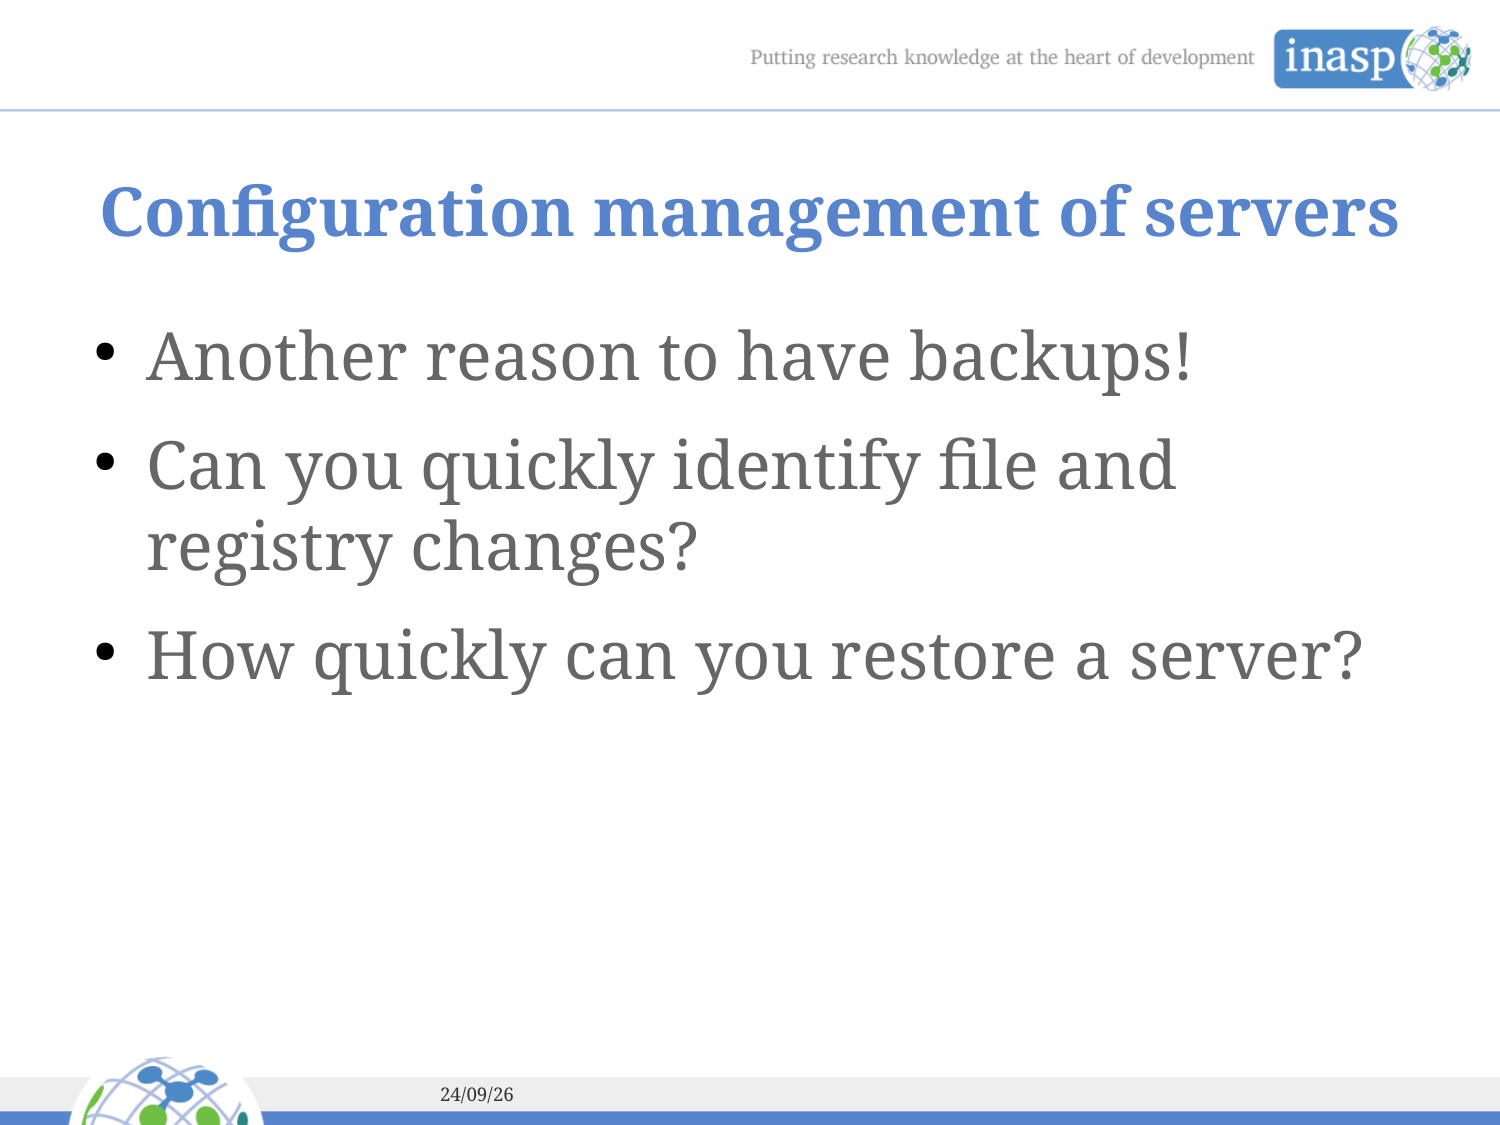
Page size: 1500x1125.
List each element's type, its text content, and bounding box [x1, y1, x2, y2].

list Another reason to have backups! Can you quickly identify file and registry changes? How quickly can you restore a server? [75, 313, 1426, 967]
title Configuration management of servers [75, 129, 1426, 313]
picture [0, 0, 1500, 1125]
